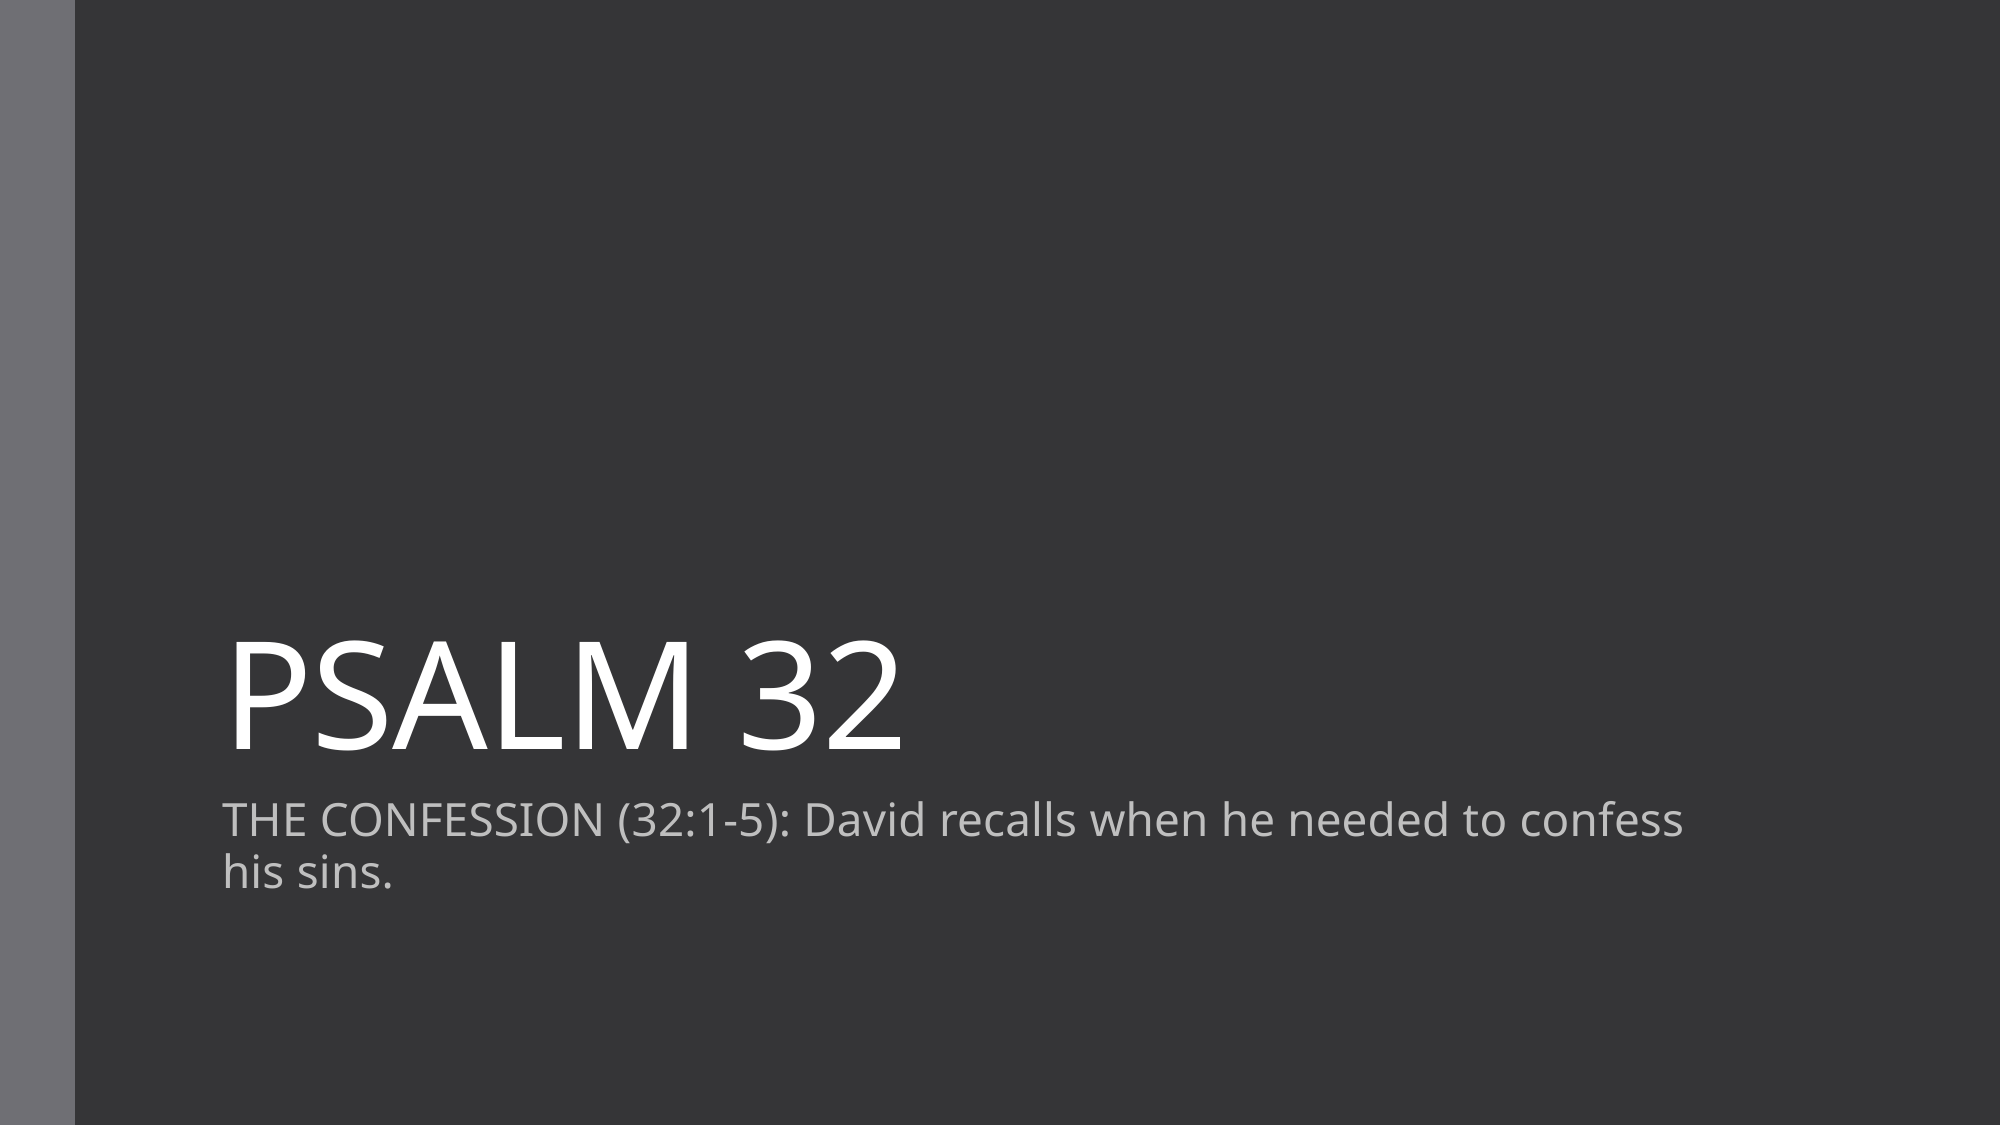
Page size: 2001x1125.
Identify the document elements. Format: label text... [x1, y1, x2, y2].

subtitle THE CONFESSION (32:1-5): David recalls when he needed to confess his sins. [206, 787, 1752, 1066]
title PSALM 32 [206, 124, 1752, 787]
